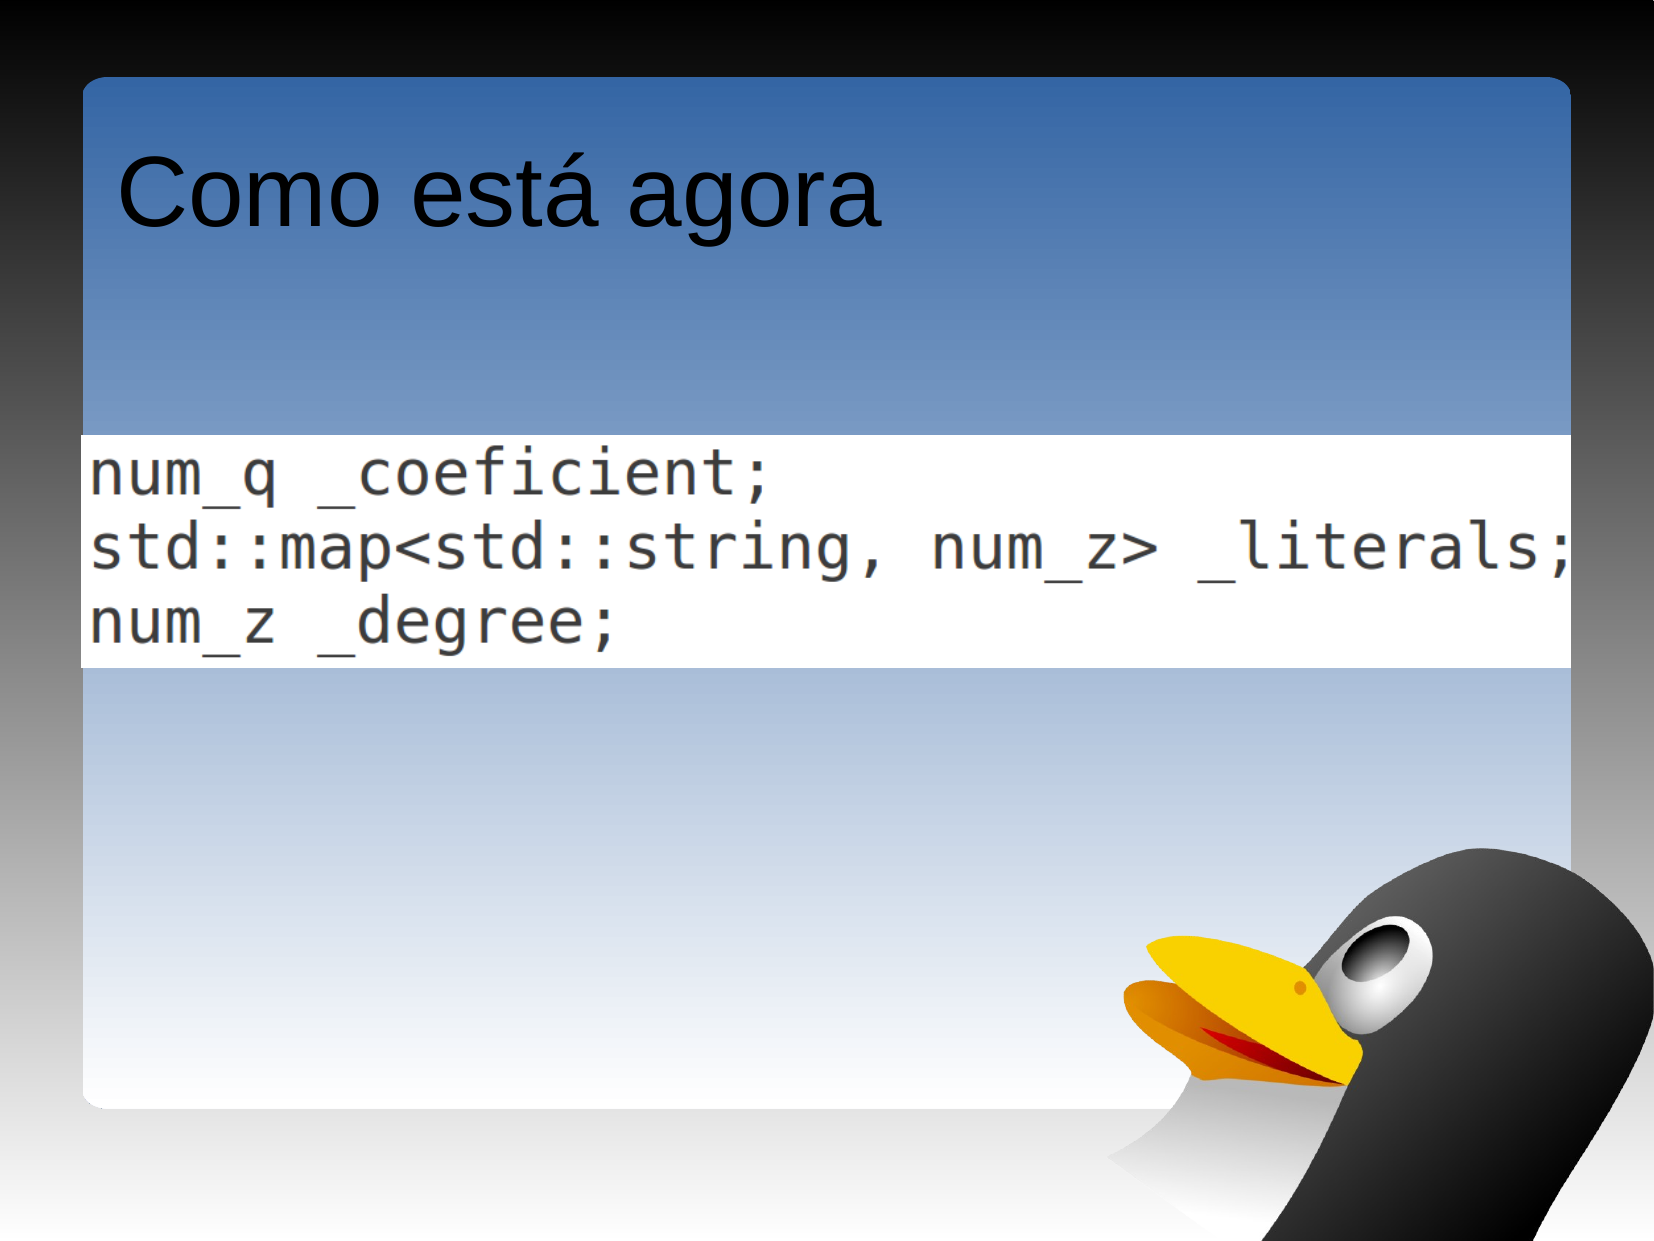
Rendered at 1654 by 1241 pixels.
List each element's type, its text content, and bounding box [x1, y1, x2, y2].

picture [81, 435, 1571, 668]
picture [1032, 696, 1654, 1241]
title Como está agora [101, 128, 1557, 303]
